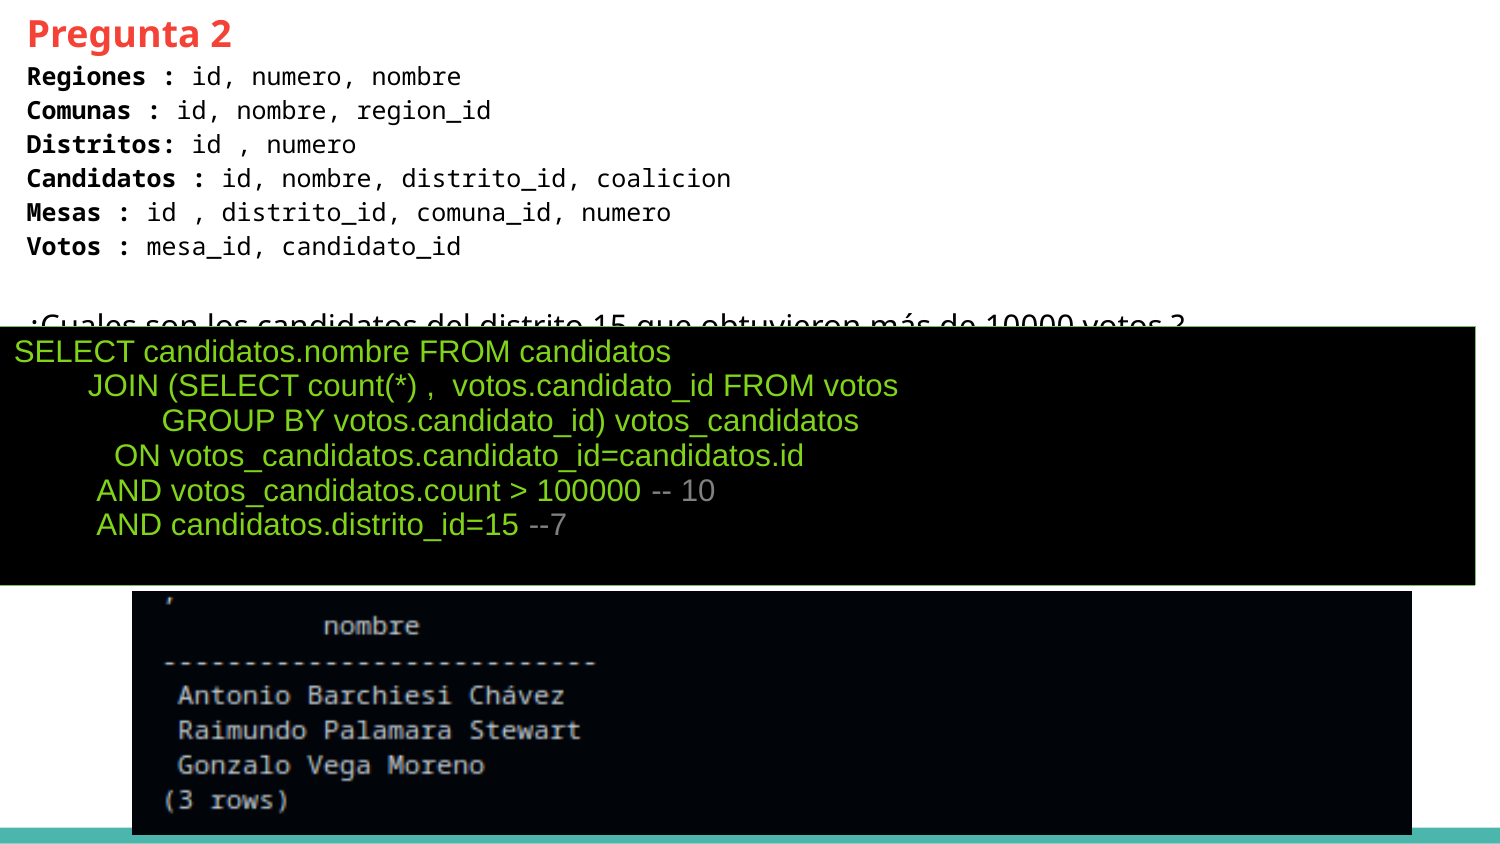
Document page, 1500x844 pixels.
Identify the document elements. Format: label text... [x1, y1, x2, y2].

picture [132, 591, 1412, 835]
text_box Pregunta 2 Regiones : id, numero, nombre Comunas : id, nombre, region_id Distritos: id , numero Candidatos : id, nombre, distrito_id, coalicion Mesas : id , distrito_id, comuna_id, numero Votos : mesa_id, candidato_id ¿Cuales son los candidatos del distrito 15 que obtuvieron más de 10000 votos ? [11, 586, 1465, 844]
text_box Pregunta 2 Regiones : id, numero, nombre Comunas : id, nombre, region_id Distritos: id , numero Candidatos : id, nombre, distrito_id, coalicion Mesas : id , distrito_id, comuna_id, numero Votos : mesa_id, candidato_id ¿Cuales son los candidatos del distrito 15 que obtuvieron más de 10000 votos ? [11, 0, 1465, 326]
table_header SELECT candidatos.nombre FROM candidatos JOIN (SELECT count(*) , votos.candidato_id FROM votos GROUP BY votos.candidato_id) votos_candidatos ON votos_candidatos.candidato_id=candidatos.id AND votos_candidatos.count > 100000 -- 10 AND candidatos.distrito_id=15 --7 [0, 327, 1475, 585]
